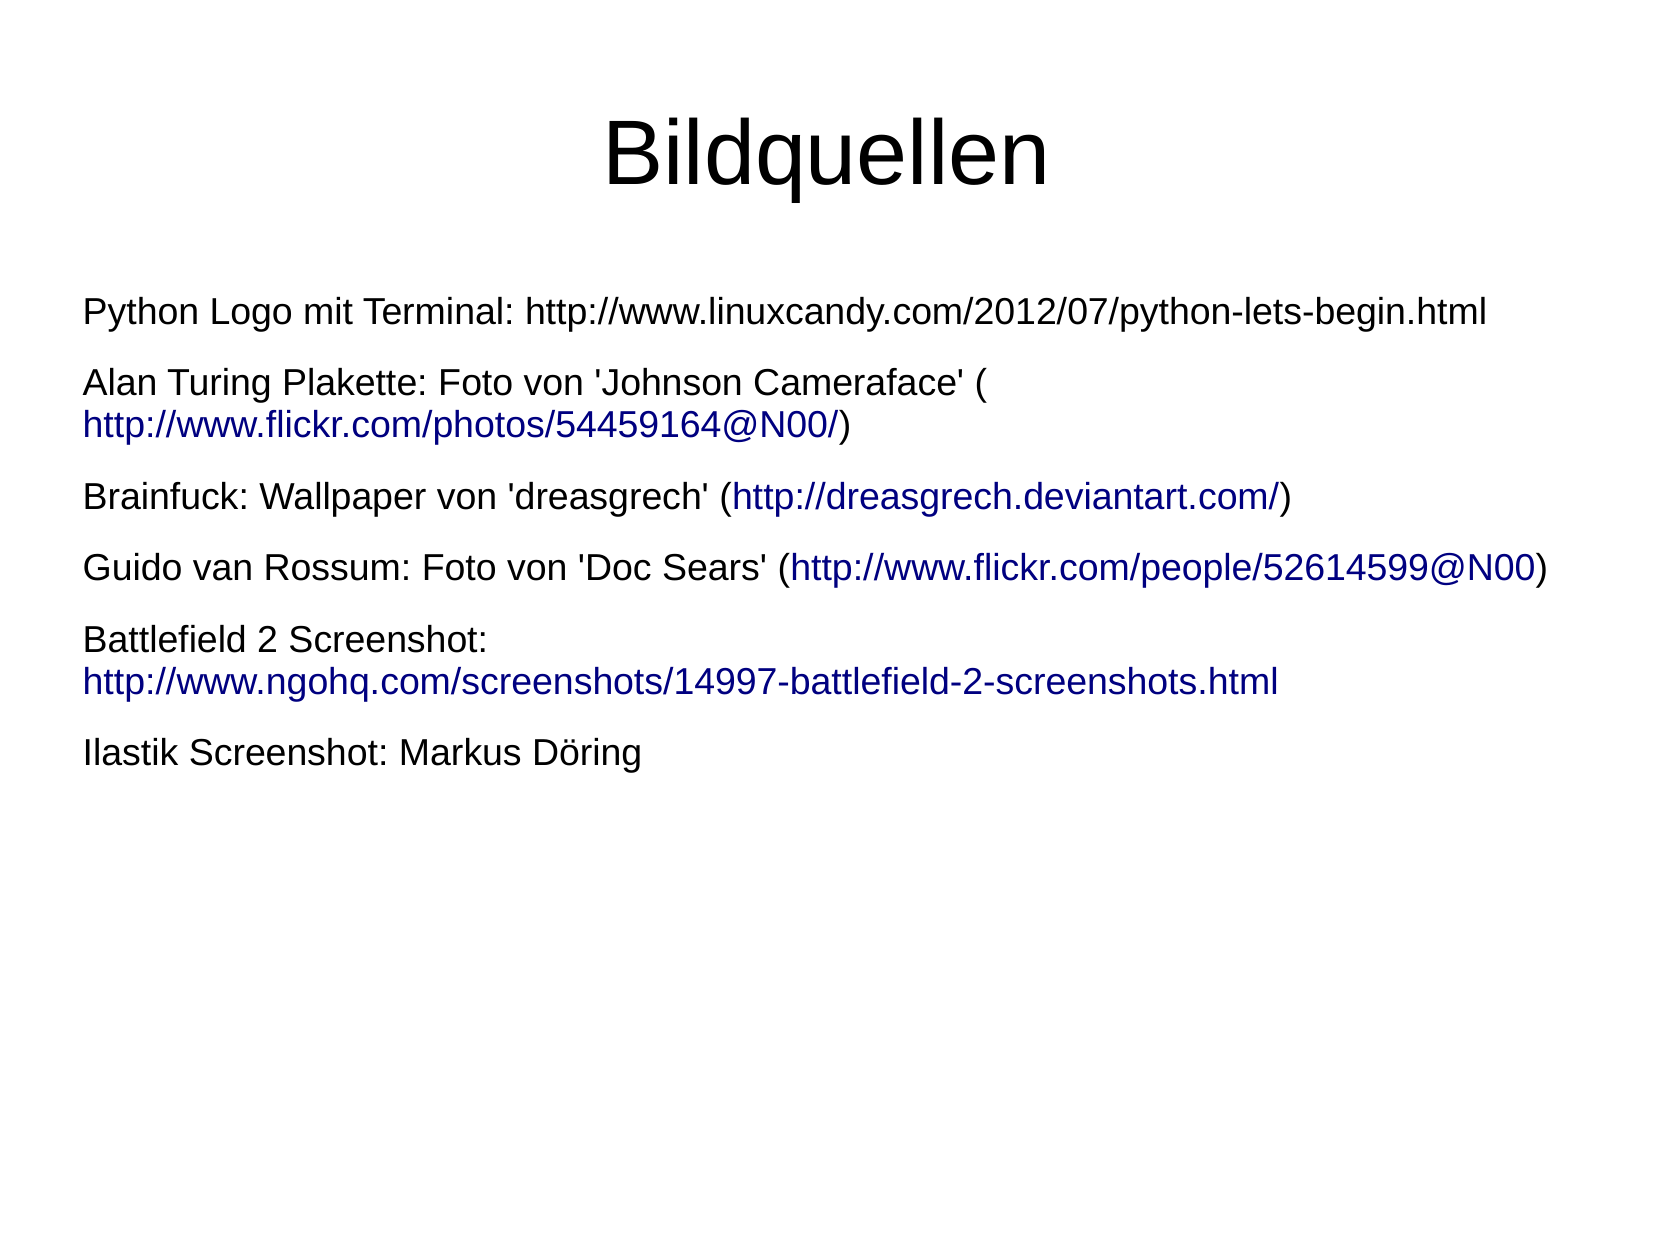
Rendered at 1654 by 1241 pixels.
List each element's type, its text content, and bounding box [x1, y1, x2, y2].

title Bildquellen [82, 49, 1571, 257]
list Python Logo mit Terminal: http://www.linuxcandy.com/2012/07/python-lets-begin.html Alan Turing Plakette: Foto von 'Johnson Cameraface' (http://www.flickr.com/photos/54459164@N00/) Brainfuck: Wallpaper von 'dreasgrech' (http://dreasgrech.deviantart.com/) Guido van Rossum: Foto von 'Doc Sears' (http://www.flickr.com/people/52614599@N00) Battlefield 2 Screenshot: http://www.ngohq.com/screenshots/14997-battlefield-2-screenshots.html Ilastik Screenshot: Markus Döring [82, 290, 1571, 1010]
